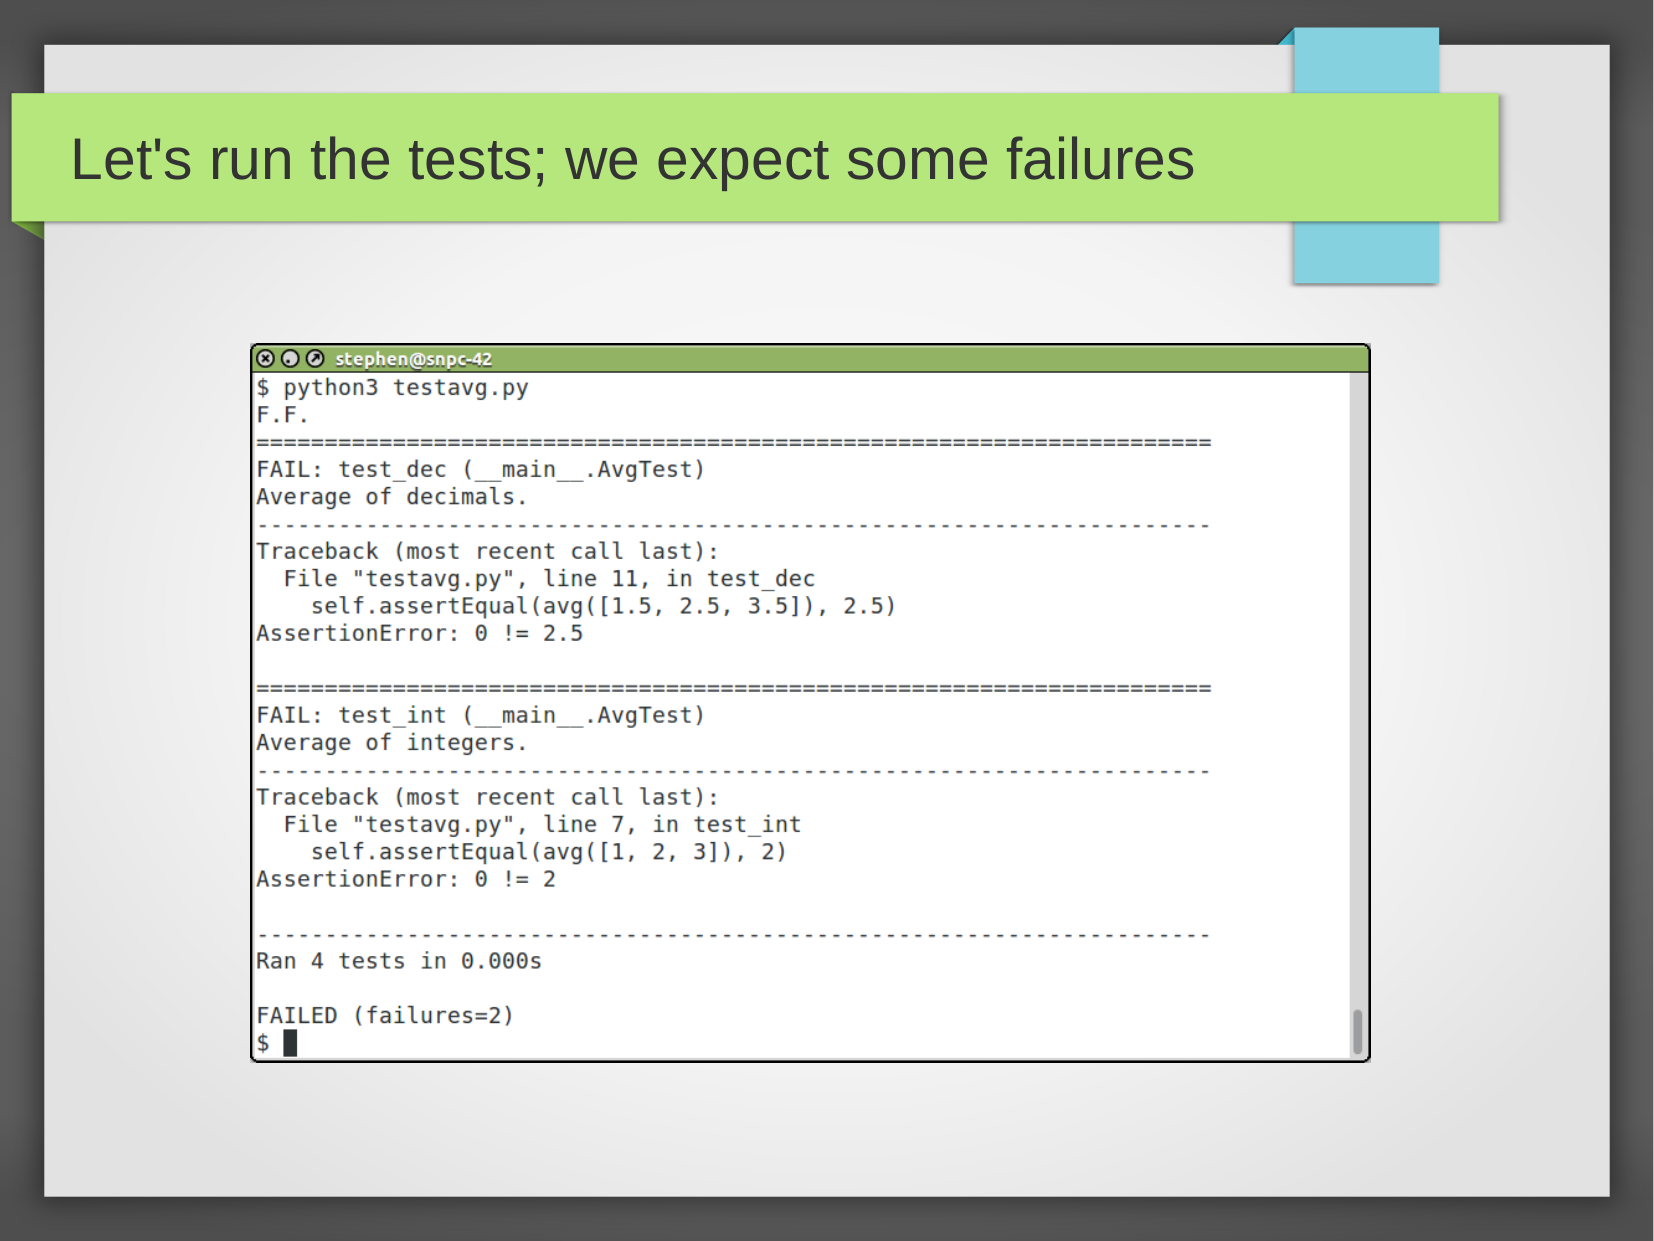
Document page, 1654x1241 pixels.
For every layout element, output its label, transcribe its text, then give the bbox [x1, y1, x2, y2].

title Let's run the tests; we expect some failures [70, 106, 1229, 213]
picture [0, 0, 1654, 1241]
